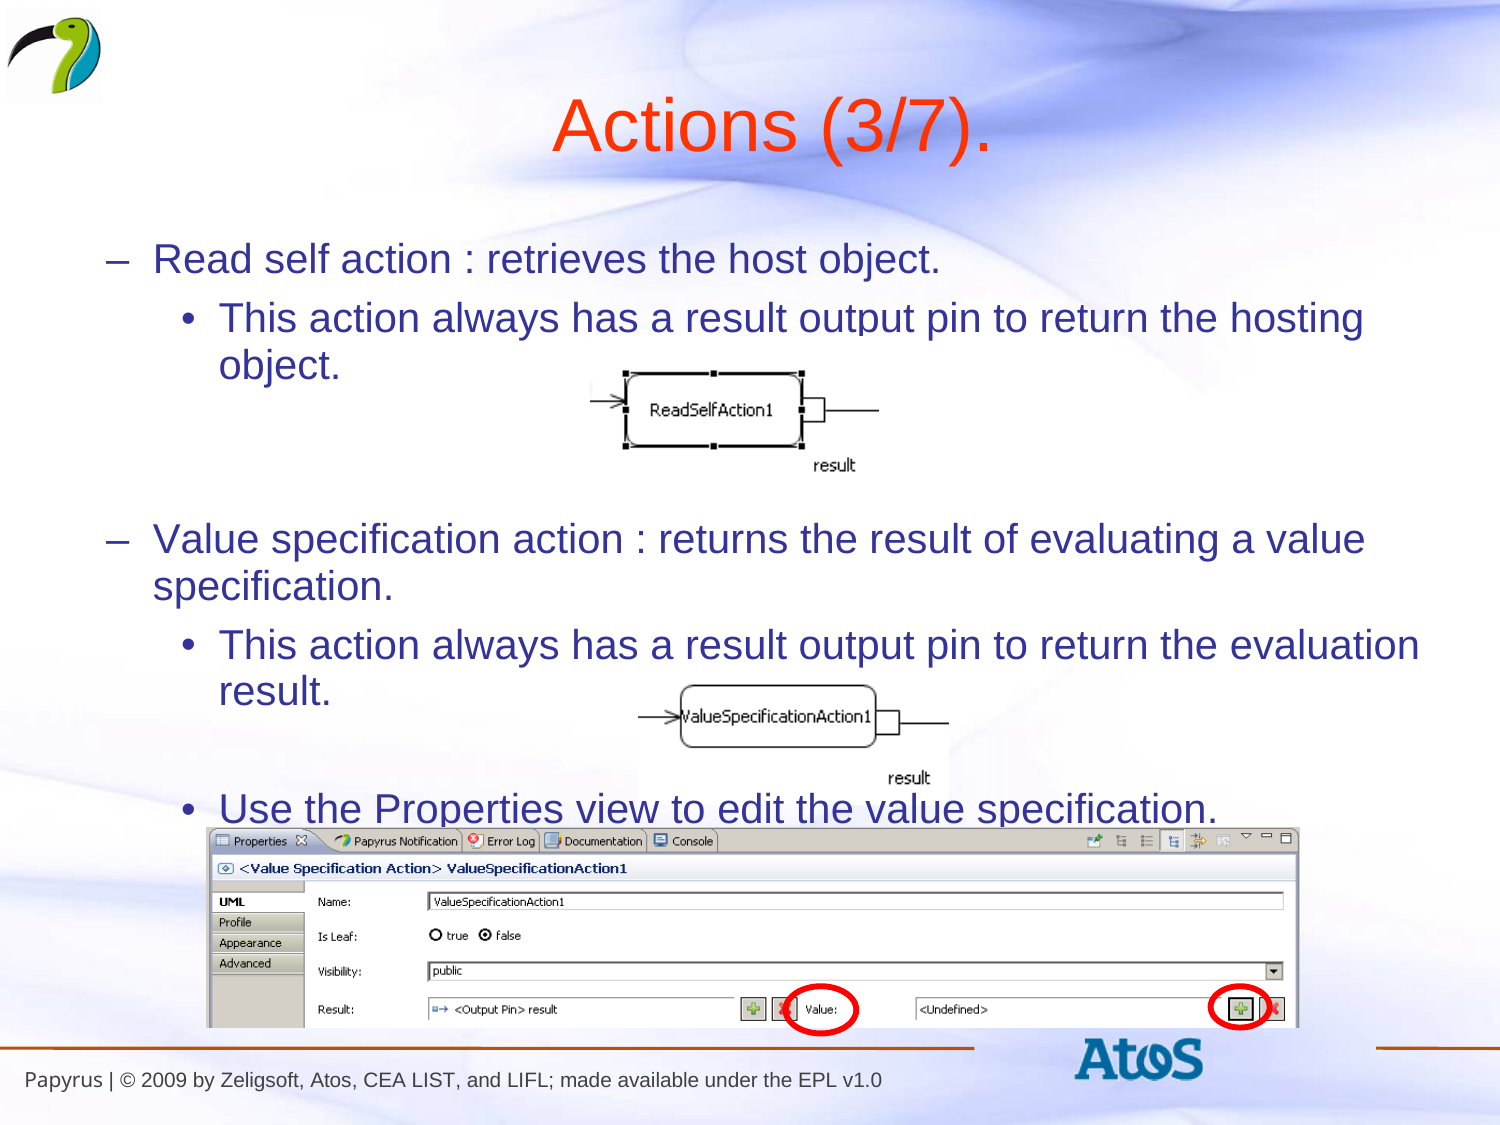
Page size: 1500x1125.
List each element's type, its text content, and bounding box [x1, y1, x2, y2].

list Read self action : retrieves the host object. This action always has a result output pin to return the hosting object. Value specification action : returns the result of evaluating a value specification. This action always has a result output pin to return the evaluation result. Use the Properties view to edit the value specification. [31, 236, 1469, 960]
picture [0, 0, 1500, 1125]
title Actions (3/7). [283, 72, 1264, 178]
